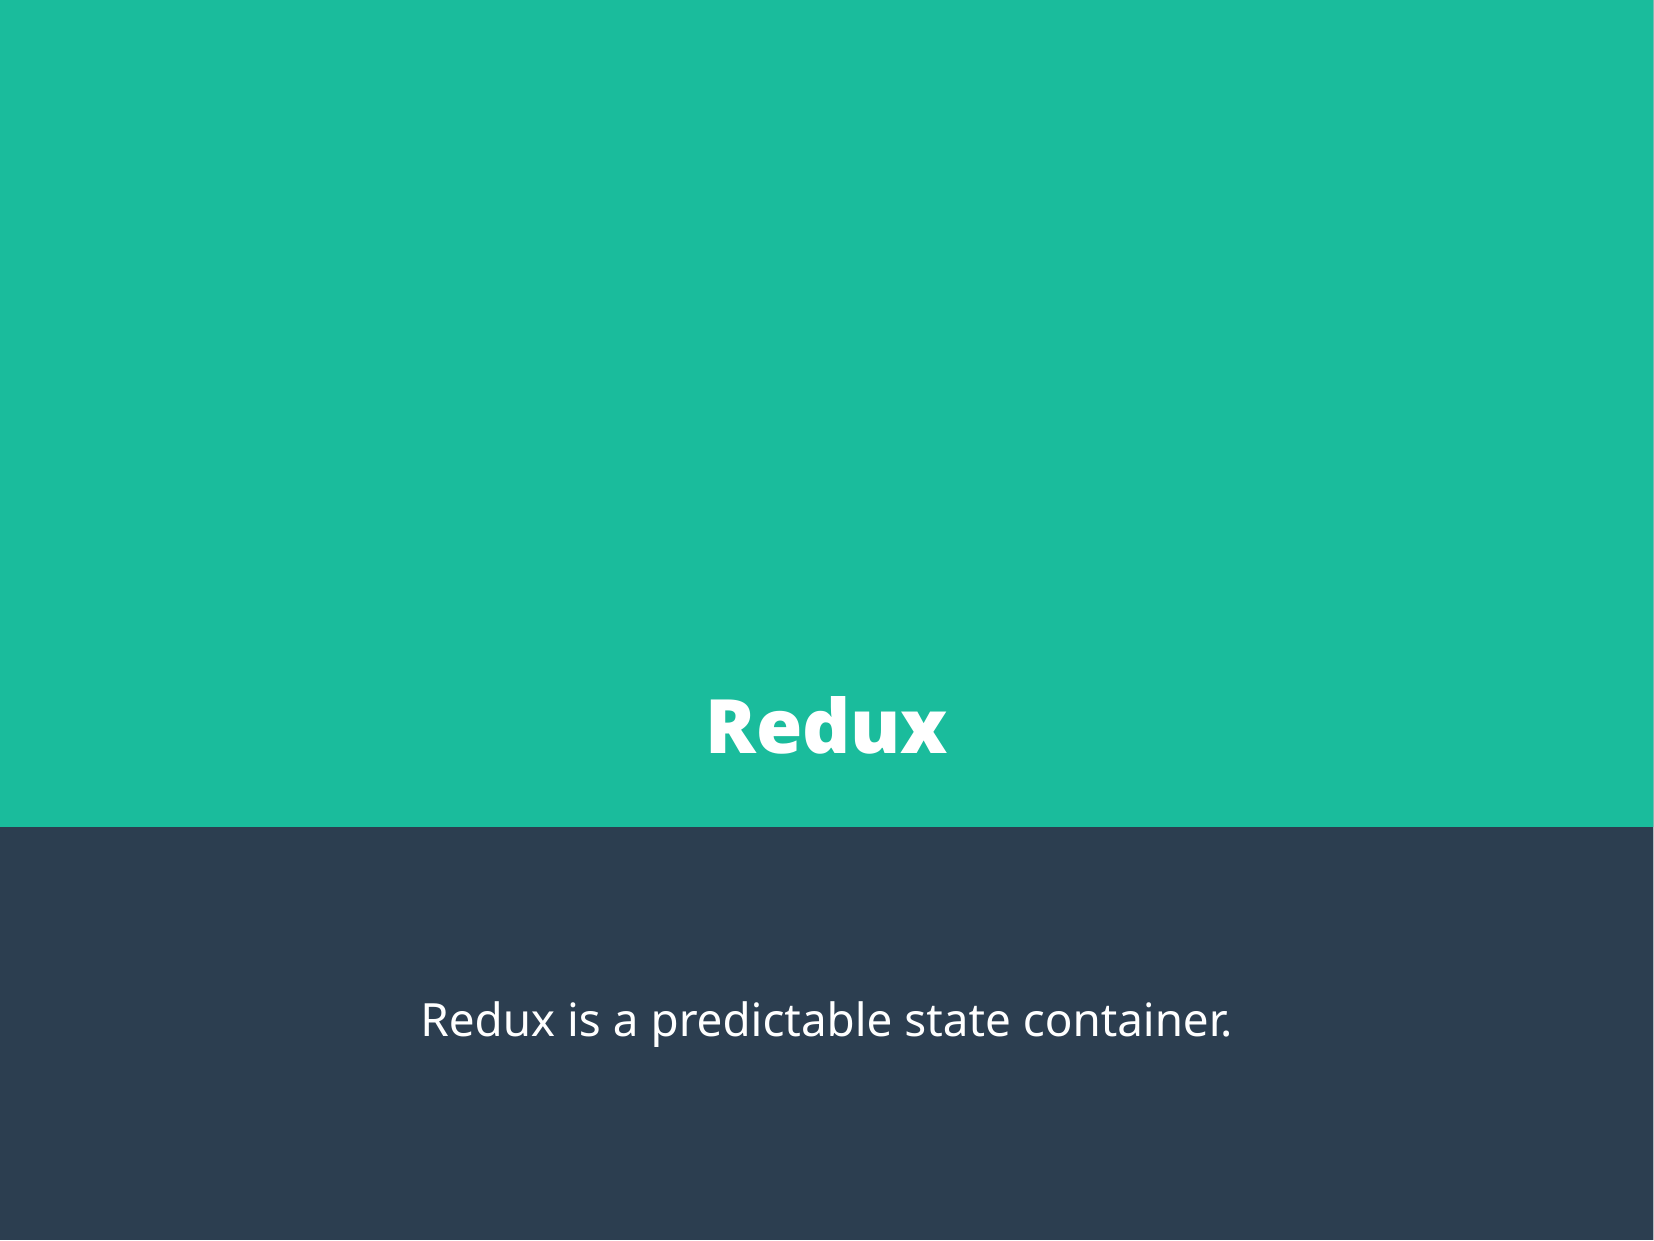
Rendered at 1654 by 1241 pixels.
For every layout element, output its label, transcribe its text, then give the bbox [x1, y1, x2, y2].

title Redux [59, 620, 1595, 778]
subtitle Redux is a predictable state container. [59, 856, 1595, 1182]
